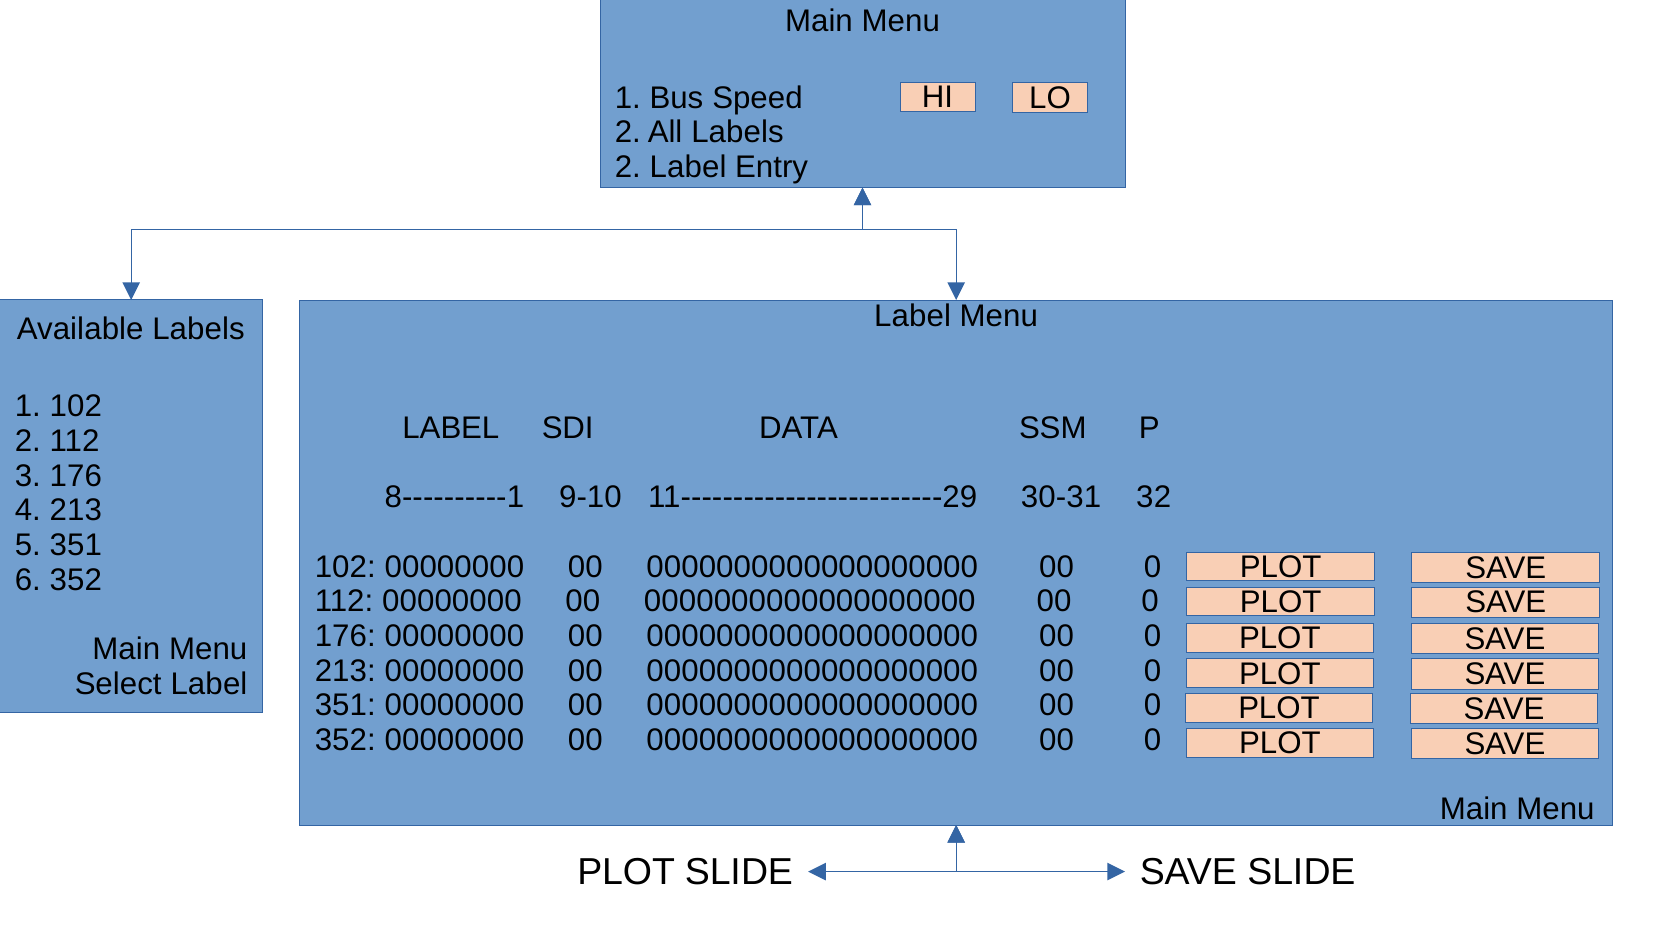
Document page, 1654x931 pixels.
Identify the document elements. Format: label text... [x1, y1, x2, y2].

text_box SAVE SLIDE [1125, 843, 1371, 901]
text_box Available Labels 1. 102 2. 112 3. 176 4. 213 5. 351 6. 352 Main Menu Select Label [0, 299, 263, 713]
text_box PLOT [1186, 587, 1375, 616]
text_box Main Menu 1. Bus Speed 2. All Labels 2. Label Entry [600, 0, 1126, 188]
text_box LO [1012, 82, 1088, 113]
text_box HI [900, 82, 976, 112]
text_box PLOT [1185, 693, 1373, 723]
text_box SAVE [1410, 693, 1598, 724]
text_box SAVE [1411, 728, 1599, 759]
text_box SAVE [1411, 658, 1599, 690]
text_box PLOT [1186, 623, 1374, 653]
text_box PLOT [1186, 552, 1375, 581]
text_box PLOT [1186, 728, 1374, 758]
text_box SAVE [1411, 552, 1600, 583]
text_box PLOT [1186, 658, 1374, 688]
text_box PLOT SLIDE [562, 843, 809, 901]
text_box SAVE [1411, 623, 1599, 654]
text_box Label Menu LABEL SDI DATA SSM P 8----------1 9-10 11-------------------------29 30-31 32 102: 00000000 00 0000000000000000000 00 0 112: 00000000 00 0000000000000000000 00 0 176: 00000000 00 0000000000000000000 00 0 213: 00000000 00 0000000000000000000 00 0 351: 00000000 00 0000000000000000000 00 0 352: 00000000 00 0000000000000000000 00 0 Main Menu [299, 300, 1613, 826]
text_box SAVE [1411, 587, 1600, 618]
